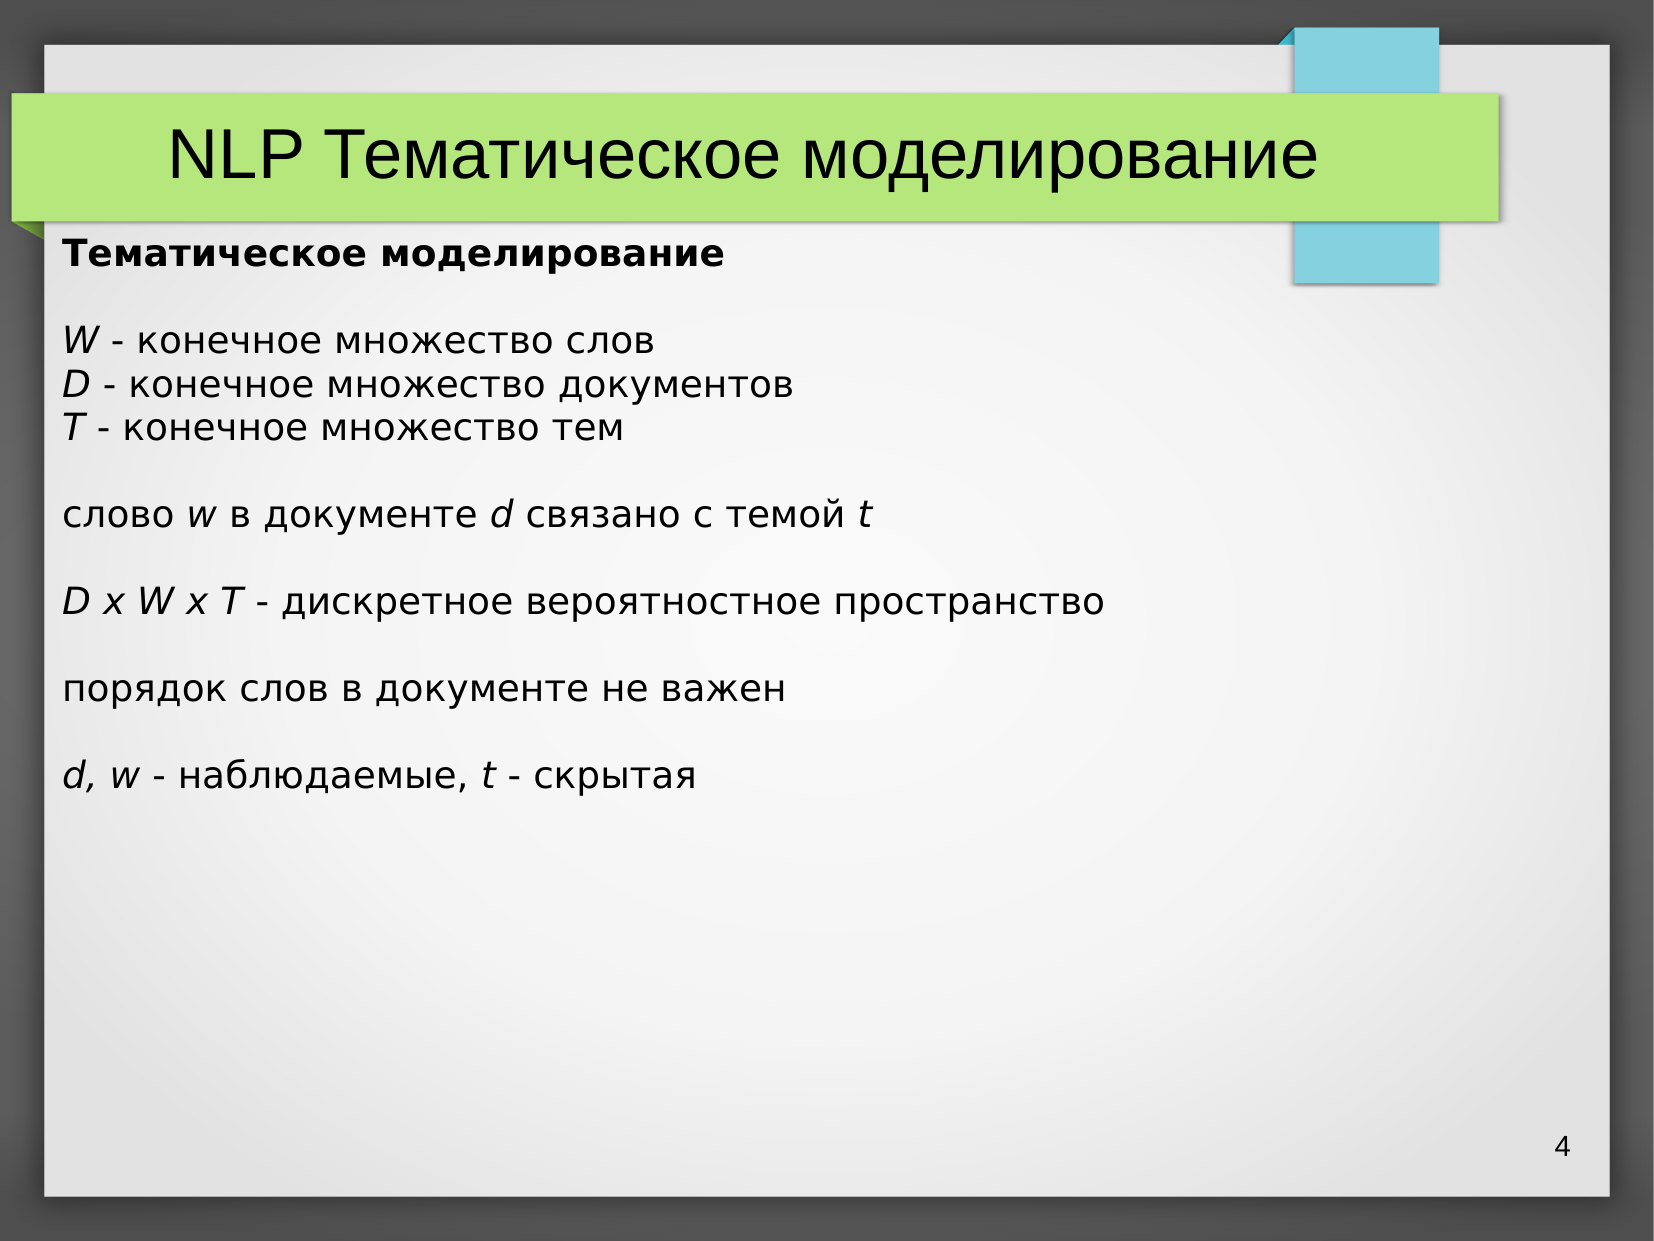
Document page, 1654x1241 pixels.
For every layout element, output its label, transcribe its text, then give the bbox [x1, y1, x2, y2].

title NLP Тематическое моделирование [82, 114, 1406, 194]
text_box Тематическое моделирование W - конечное множество слов D - конечное множество документов T - конечное множество тем слово w в документе d связано с темой t D x W x T - дискретное вероятностное пространство порядок слов в документе не важен d, w - наблюдаемые, t - скрытая [47, 224, 1595, 1154]
picture [0, 0, 1654, 1241]
